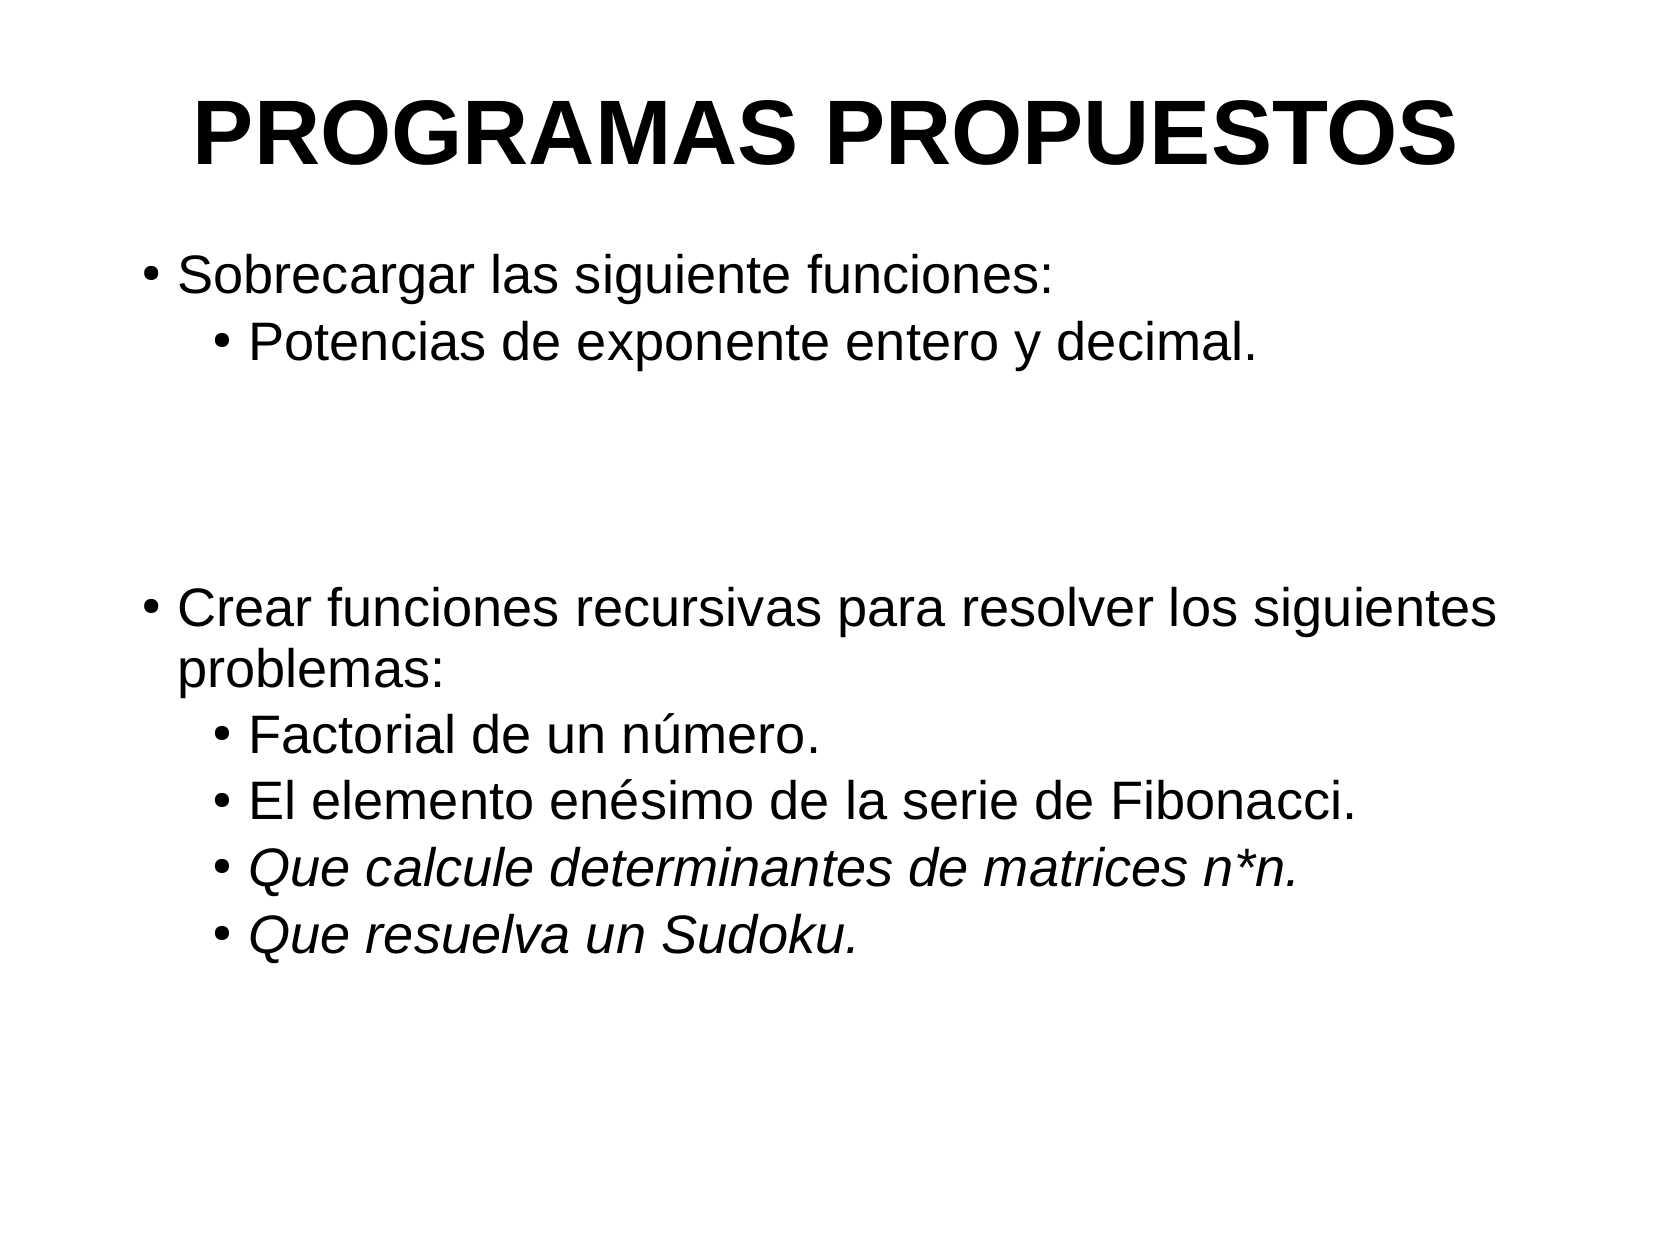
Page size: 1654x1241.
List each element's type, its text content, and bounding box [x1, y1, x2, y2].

title PROGRAMAS PROPUESTOS [82, 29, 1571, 237]
text_box Sobrecargar las siguiente funciones: Potencias de exponente entero y decimal. Crear funciones recursivas para resolver los siguientes problemas: Factorial de un número. El elemento enésimo de la serie de Fibonacci. Que calcule determinantes de matrices n*n. Que resuelva un Sudoku. [141, 244, 1560, 1134]
